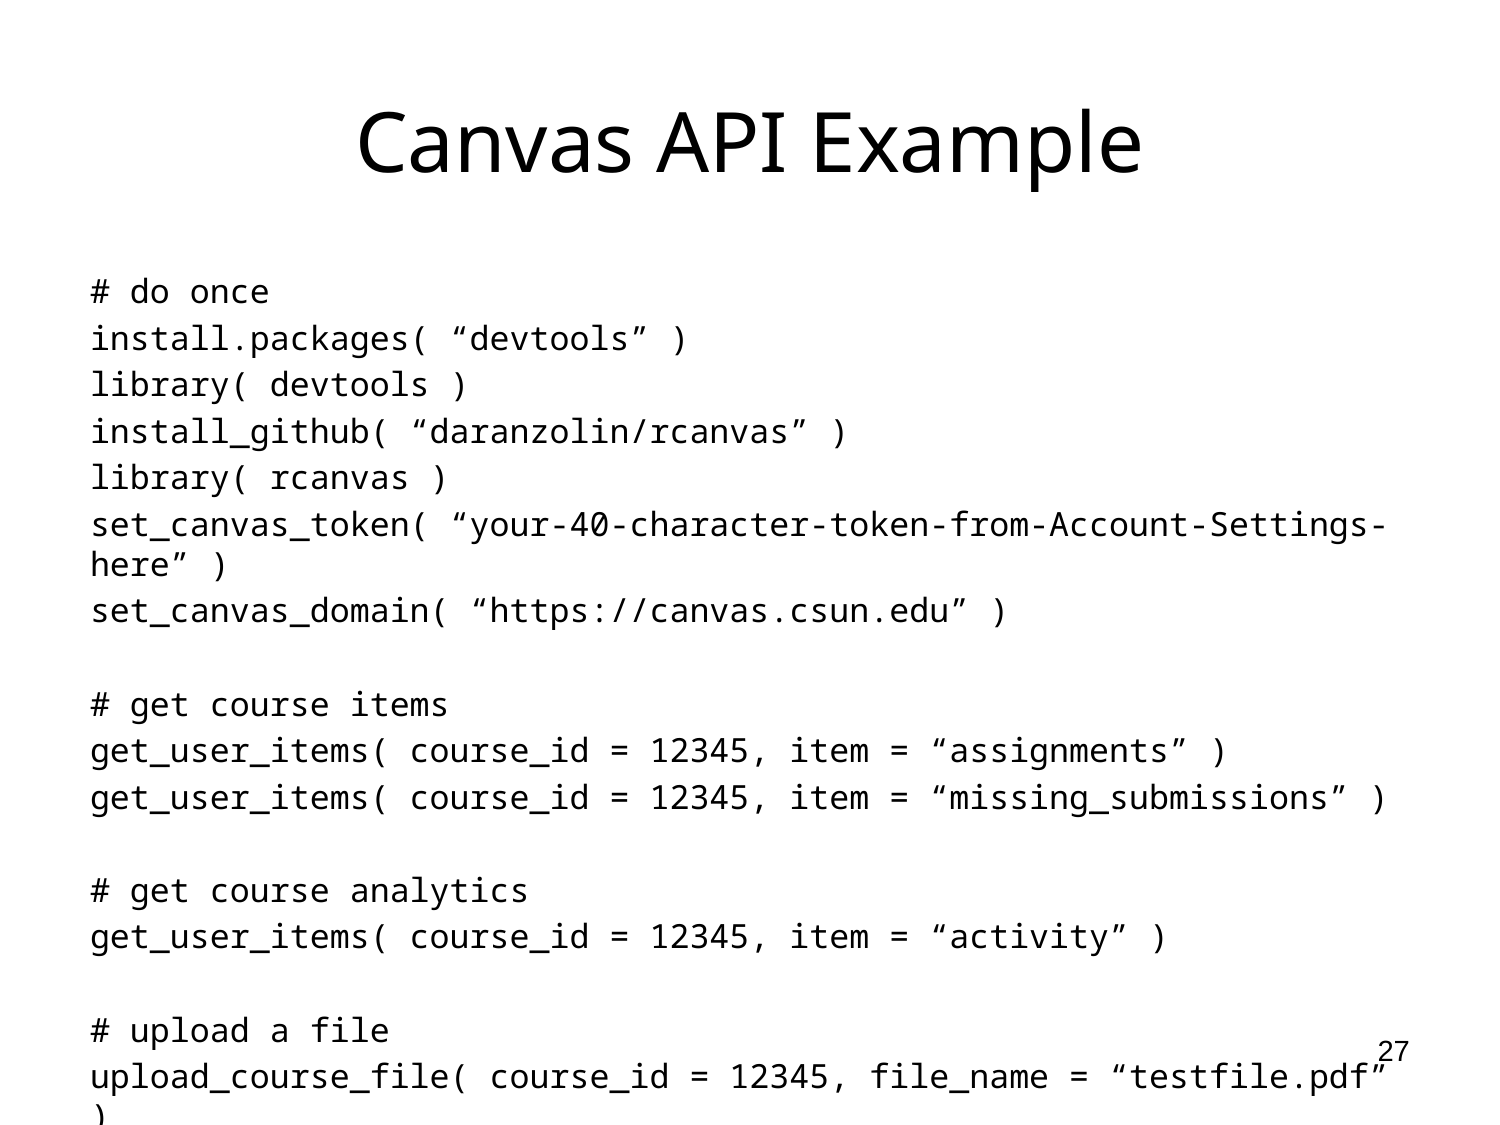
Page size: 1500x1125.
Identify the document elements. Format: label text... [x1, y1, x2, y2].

title Canvas API Example [75, 45, 1425, 233]
slide_number <number> [1074, 1024, 1425, 1103]
list # do once install.packages( “devtools” ) library( devtools ) install_github( “daranzolin/rcanvas” ) library( rcanvas ) set_canvas_token( “your-40-character-token-from-Account-Settings-here” ) set_canvas_domain( “https://canvas.csun.edu” ) # get course items get_user_items( course_id = 12345, item = “assignments” ) get_user_items( course_id = 12345, item = “missing_submissions” ) # get course analytics get_user_items( course_id = 12345, item = “activity” ) # upload a file upload_course_file( course_id = 12345, file_name = “testfile.pdf” ) [75, 262, 1425, 1005]
